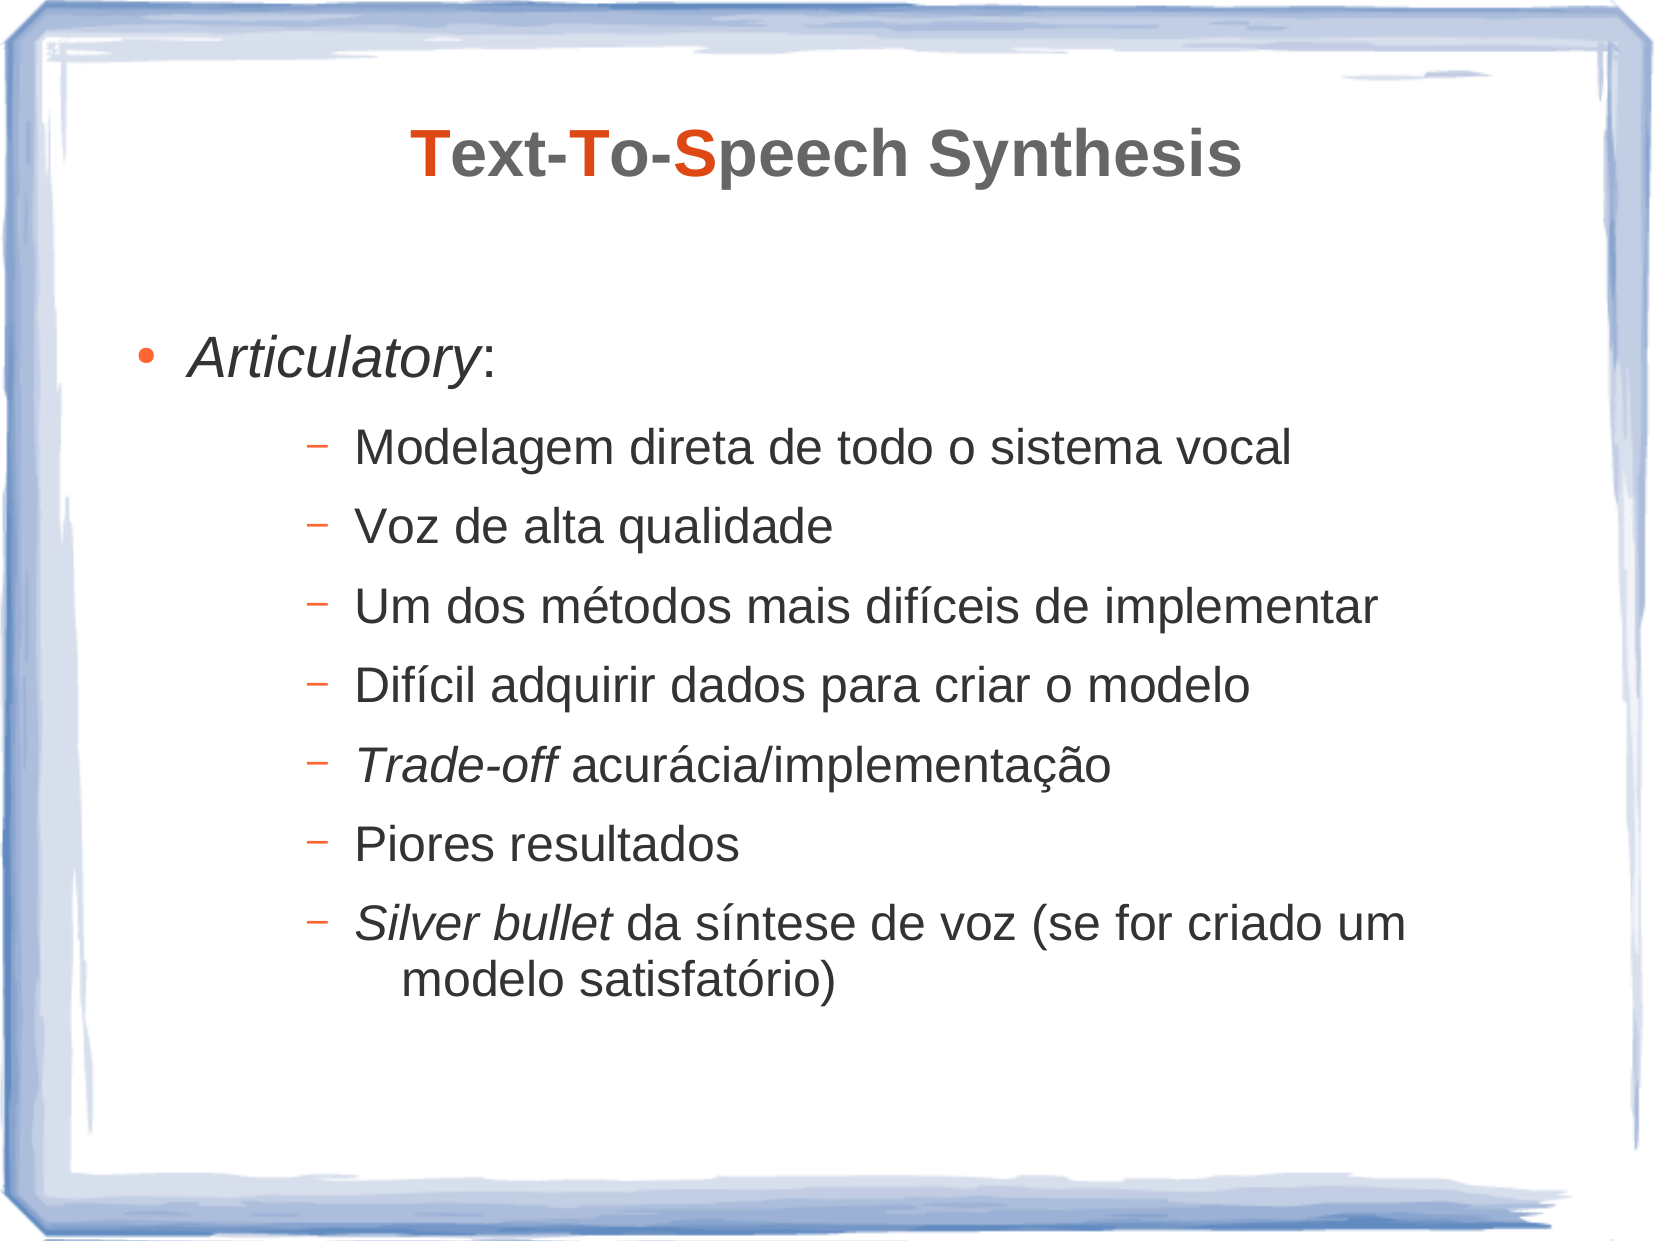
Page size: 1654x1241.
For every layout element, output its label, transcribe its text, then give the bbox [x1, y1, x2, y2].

picture [0, 0, 1654, 1241]
title Text-To-Speech Synthesis [82, 49, 1571, 257]
list Articulatory: Modelagem direta de todo o sistema vocal Voz de alta qualidade Um dos métodos mais difíceis de implementar Difícil adquirir dados para criar o modelo Trade-off acurácia/implementação Piores resultados Silver bullet da síntese de voz (se for criado um modelo satisfatório) [118, 324, 1571, 1045]
